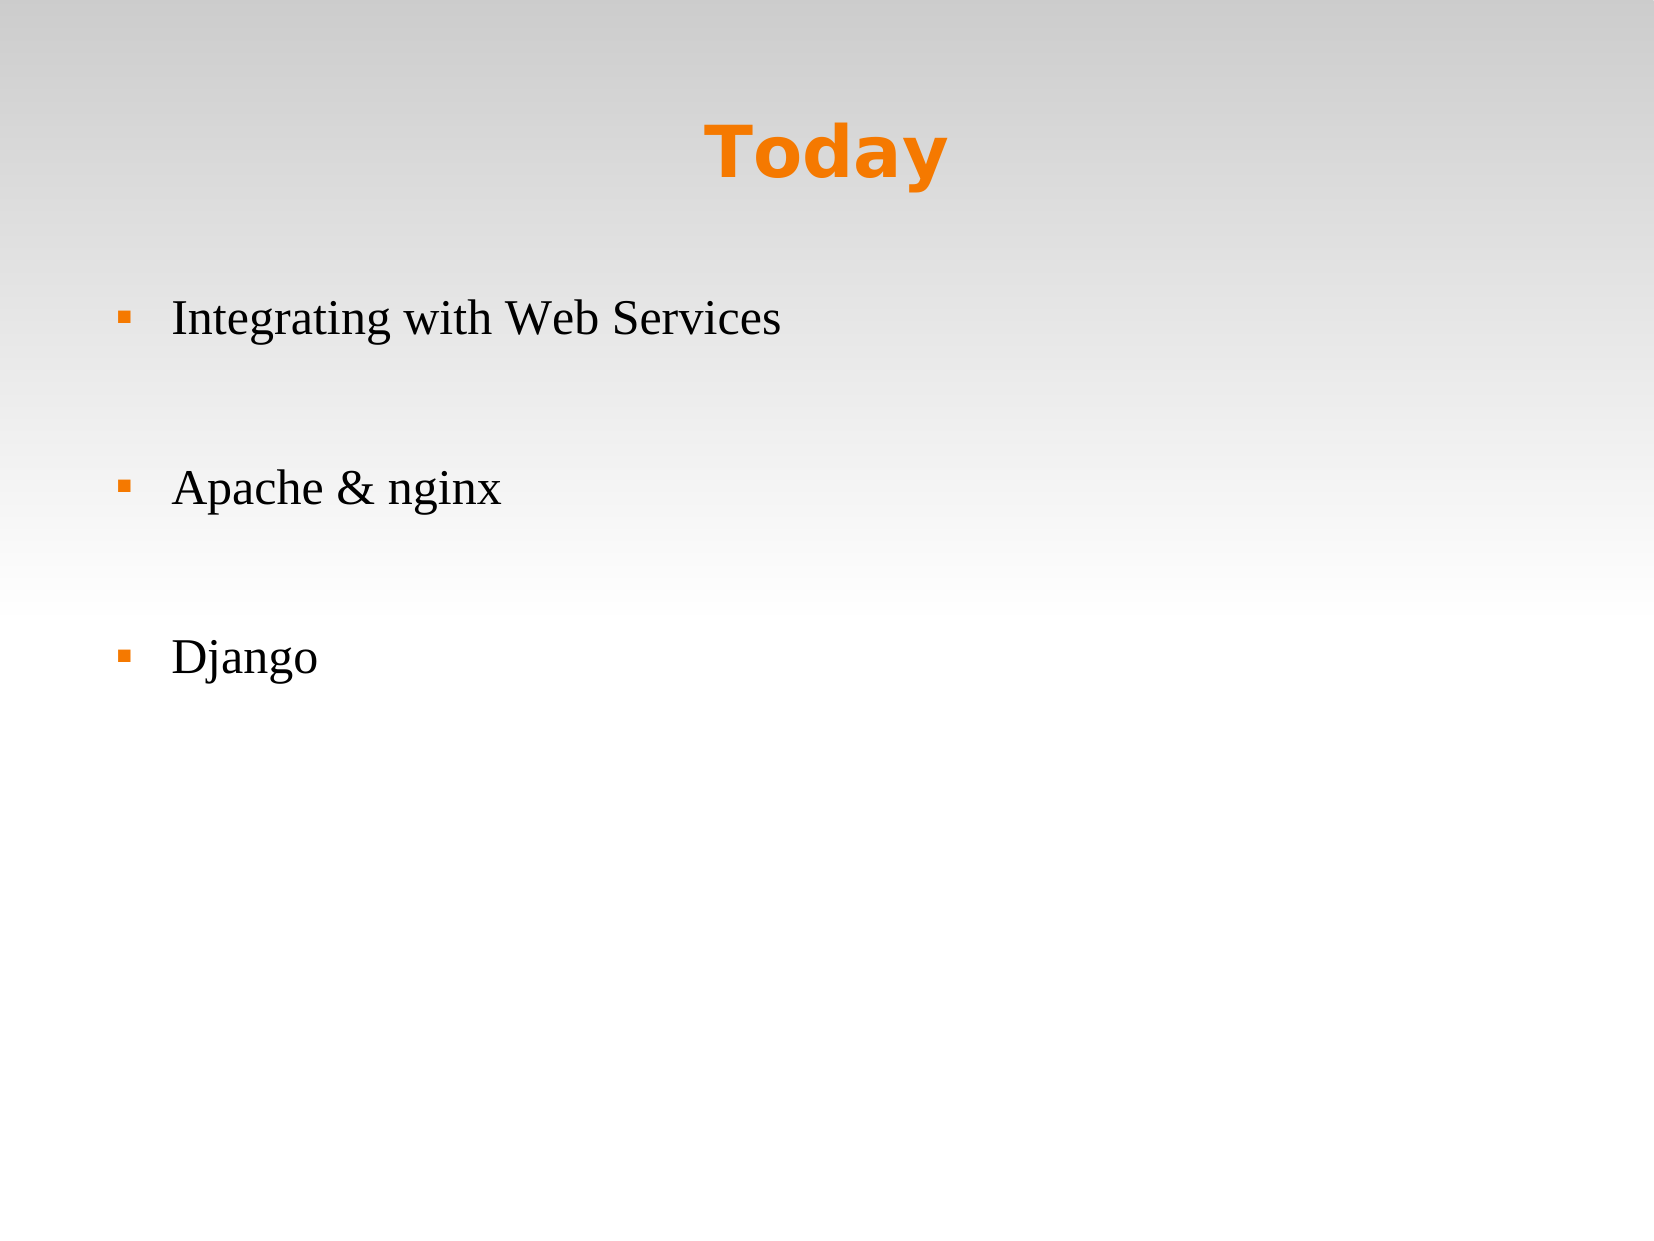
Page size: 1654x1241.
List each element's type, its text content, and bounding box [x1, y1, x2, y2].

title Today [82, 49, 1571, 257]
list Integrating with Web Services Apache & nginx Django [82, 290, 1571, 1094]
